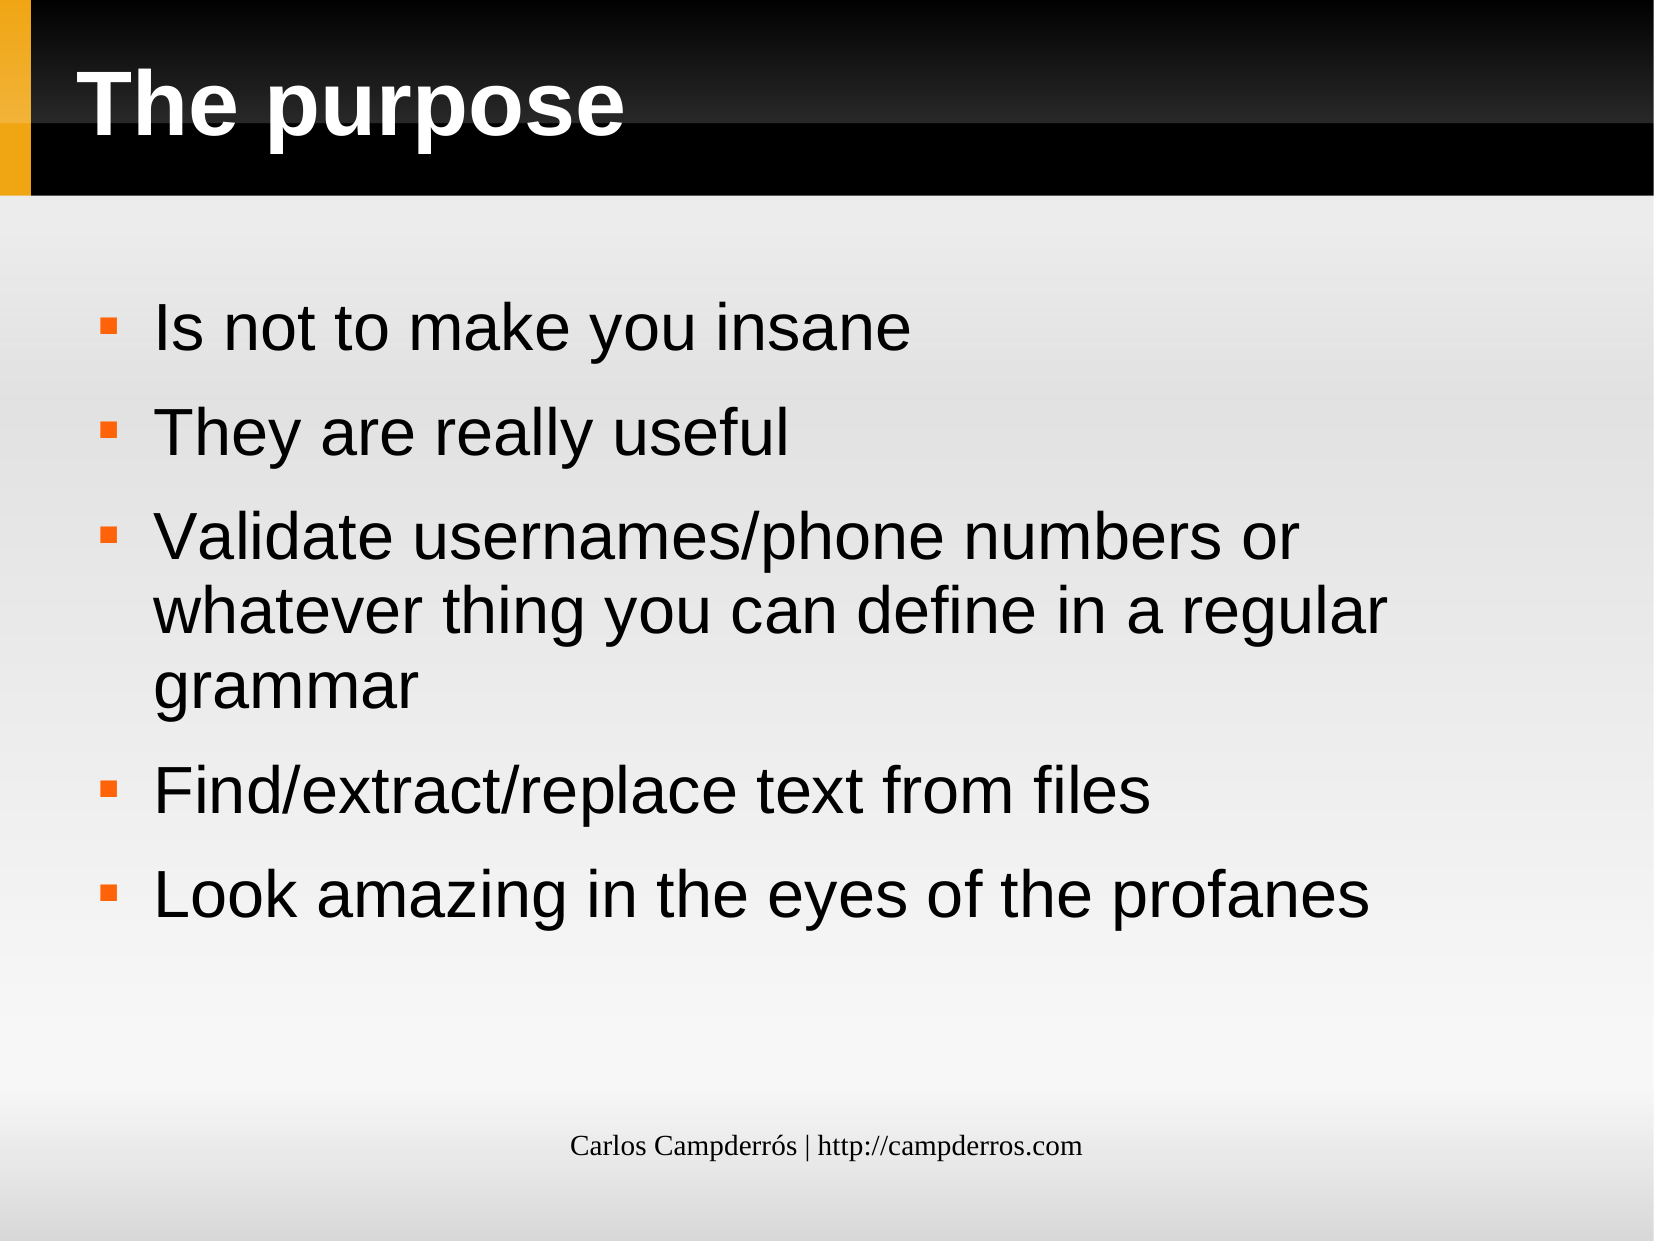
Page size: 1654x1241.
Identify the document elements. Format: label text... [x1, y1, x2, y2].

picture [0, 0, 1654, 1241]
list Is not to make you insane They are really useful Validate usernames/phone numbers or whatever thing you can define in a regular grammar Find/extract/replace text from files Look amazing in the eyes of the profanes [82, 290, 1571, 1109]
title The purpose [76, 0, 1565, 208]
